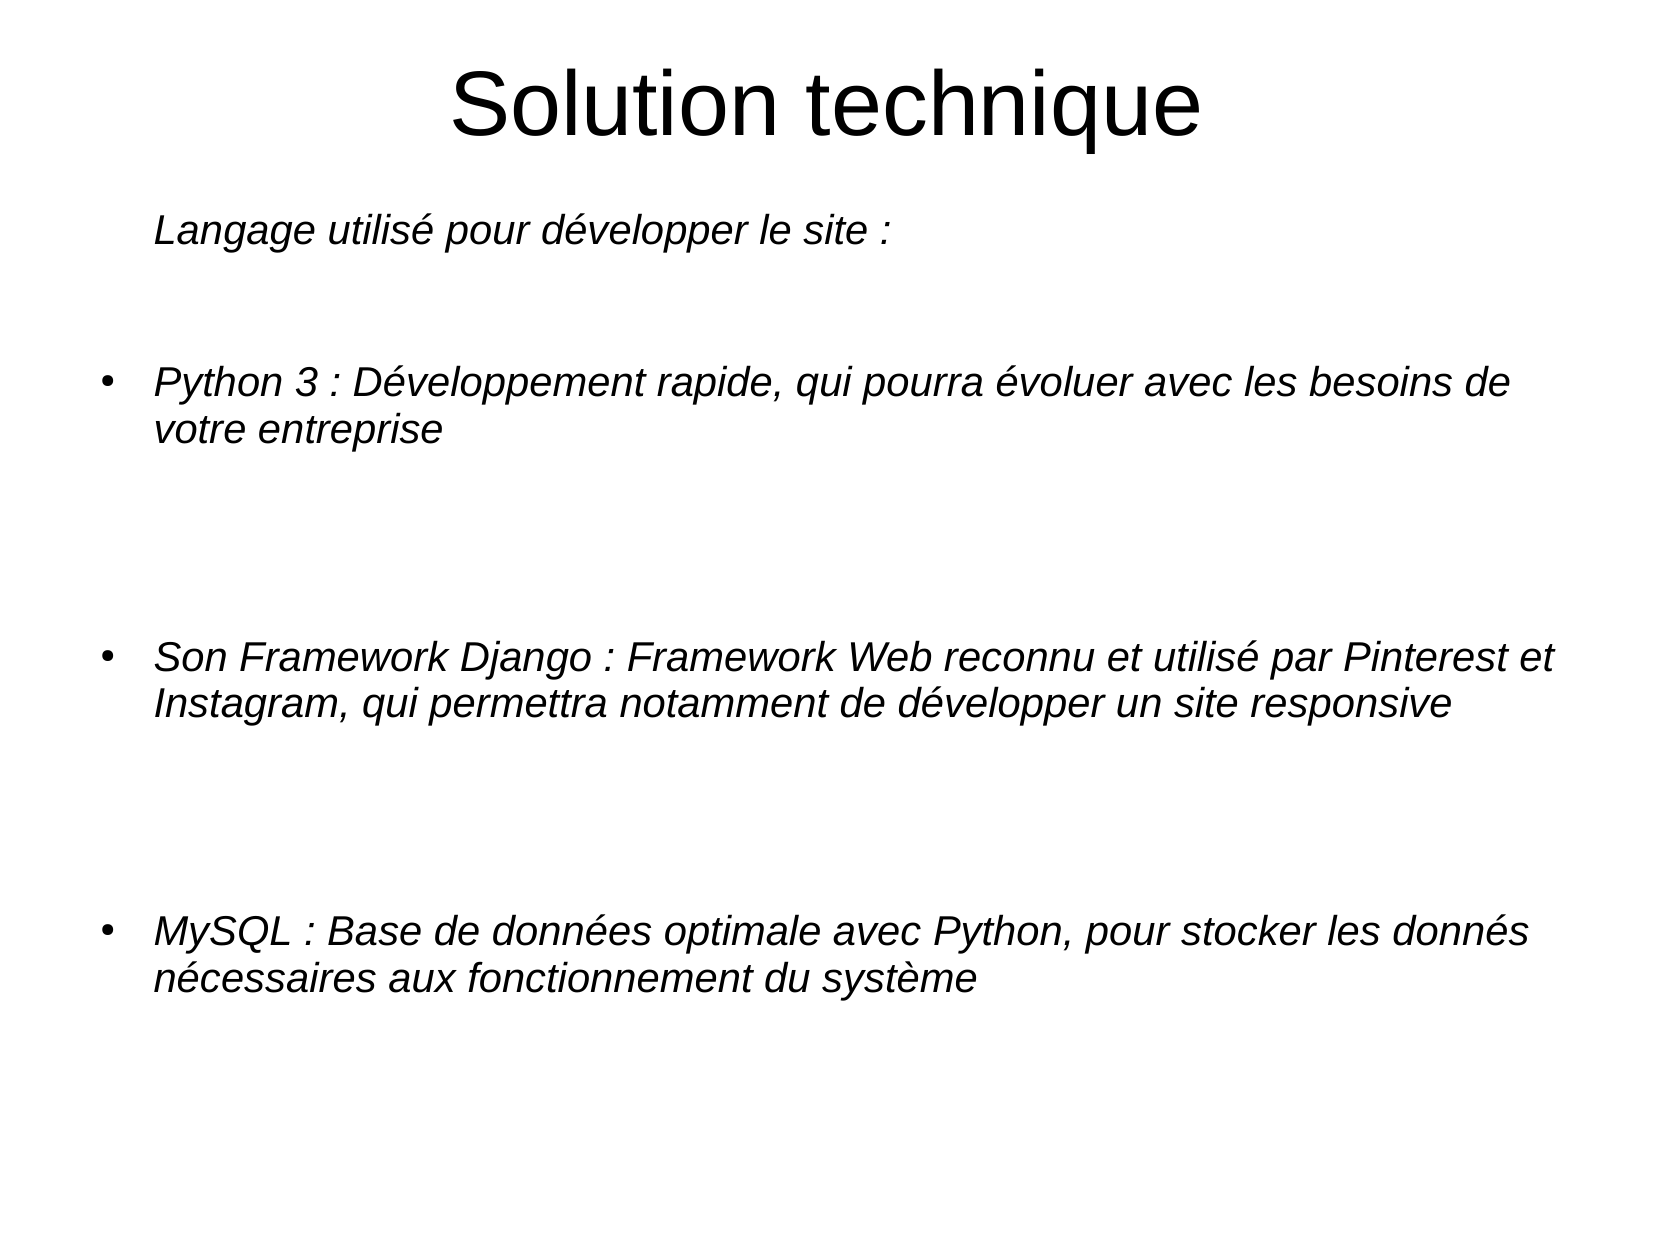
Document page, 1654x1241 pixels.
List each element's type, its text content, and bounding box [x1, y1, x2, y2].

list Langage utilisé pour développer le site : Python 3 : Développement rapide, qui pourra évoluer avec les besoins de votre entreprise Son Framework Django : Framework Web reconnu et utilisé par Pinterest et Instagram, qui permettra notamment de développer un site responsive MySQL : Base de données optimale avec Python, pour stocker les donnés nécessaires aux fonctionnement du système [82, 207, 1571, 1158]
title Solution technique [82, 0, 1571, 207]
